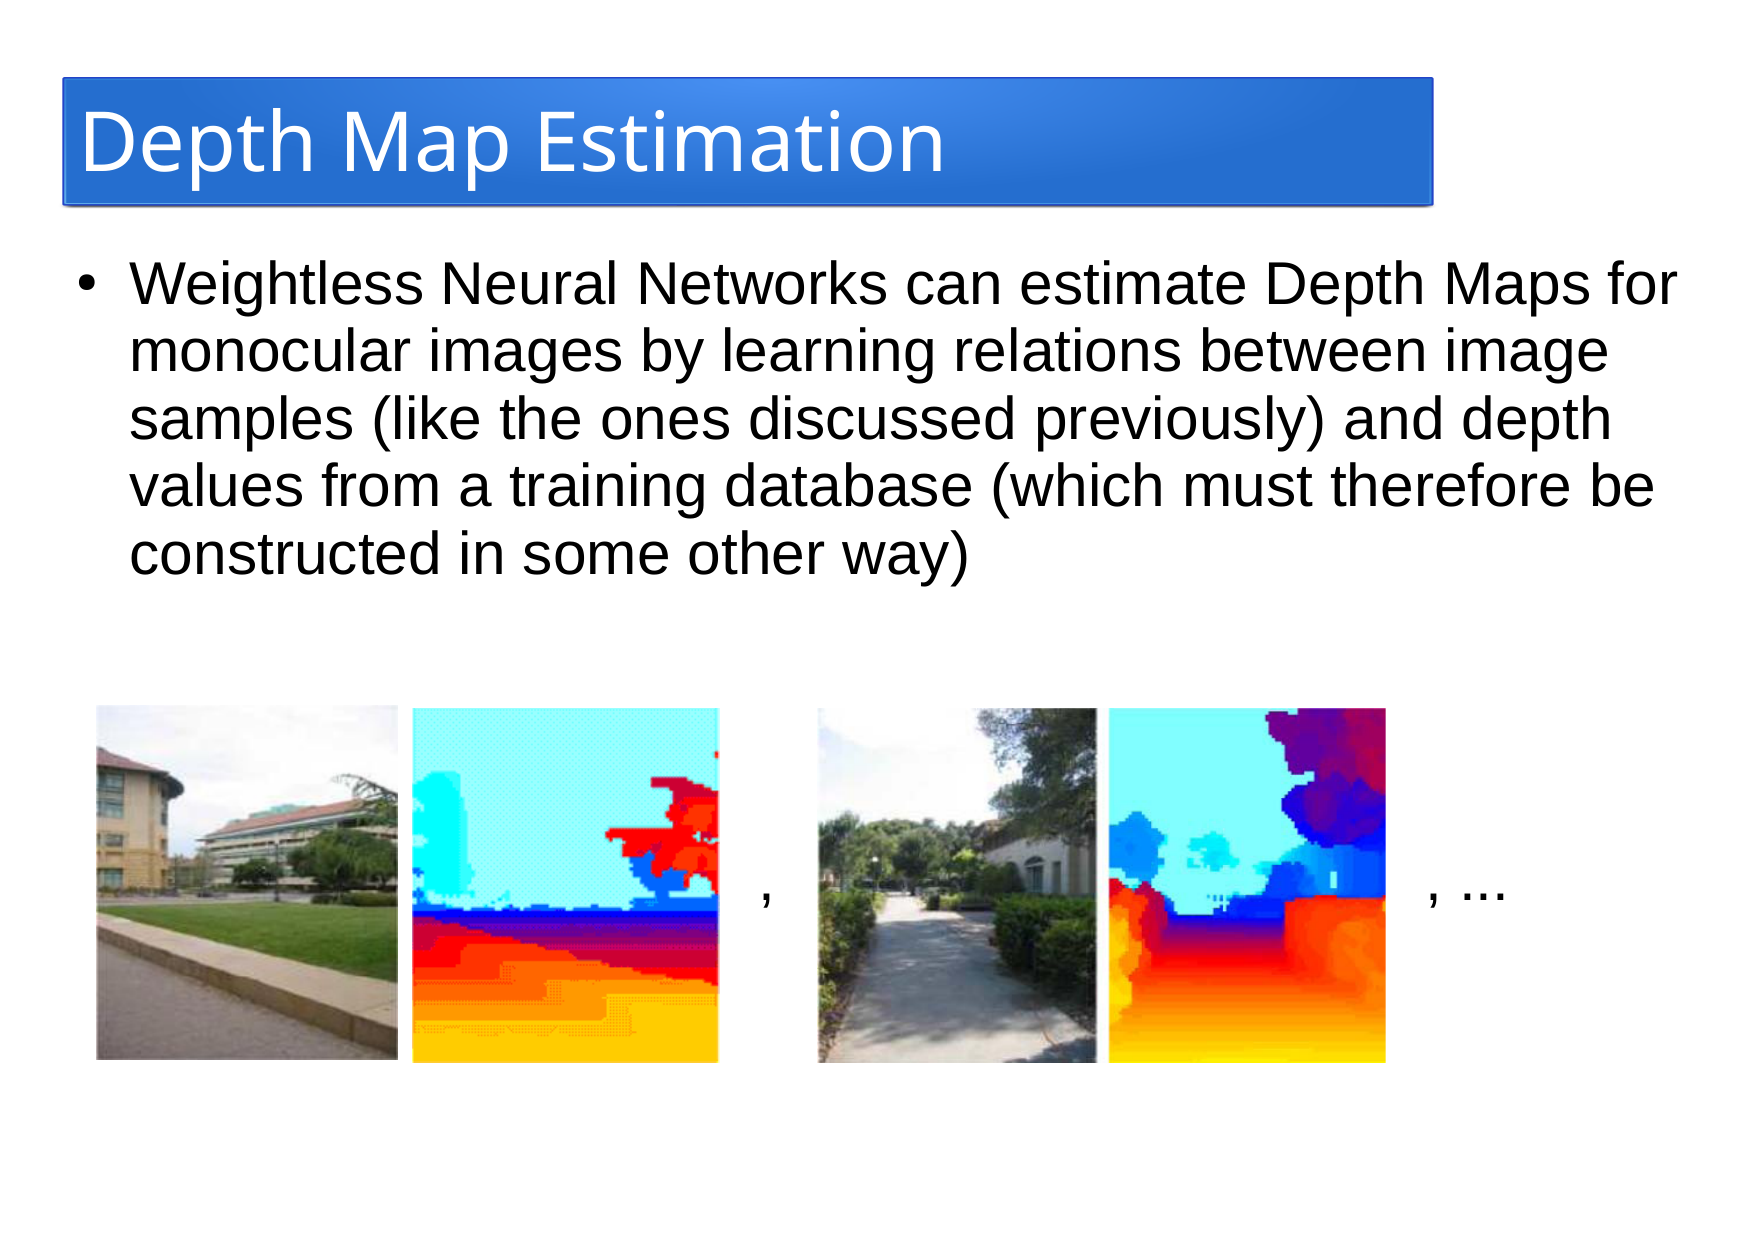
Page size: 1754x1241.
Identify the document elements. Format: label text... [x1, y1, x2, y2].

picture [96, 705, 398, 1060]
picture [412, 708, 720, 1063]
title Depth Map Estimation [78, 80, 1429, 198]
picture [58, 77, 1439, 209]
text_box , [743, 838, 790, 921]
list Weightless Neural Networks can estimate Depth Maps for monocular images by learning relations between image samples (like the ones discussed previously) and depth values from a training database (which must therefore be constructed in some other way) [58, 249, 1696, 638]
text_box , ... [1410, 838, 1535, 921]
picture [817, 708, 1386, 1063]
